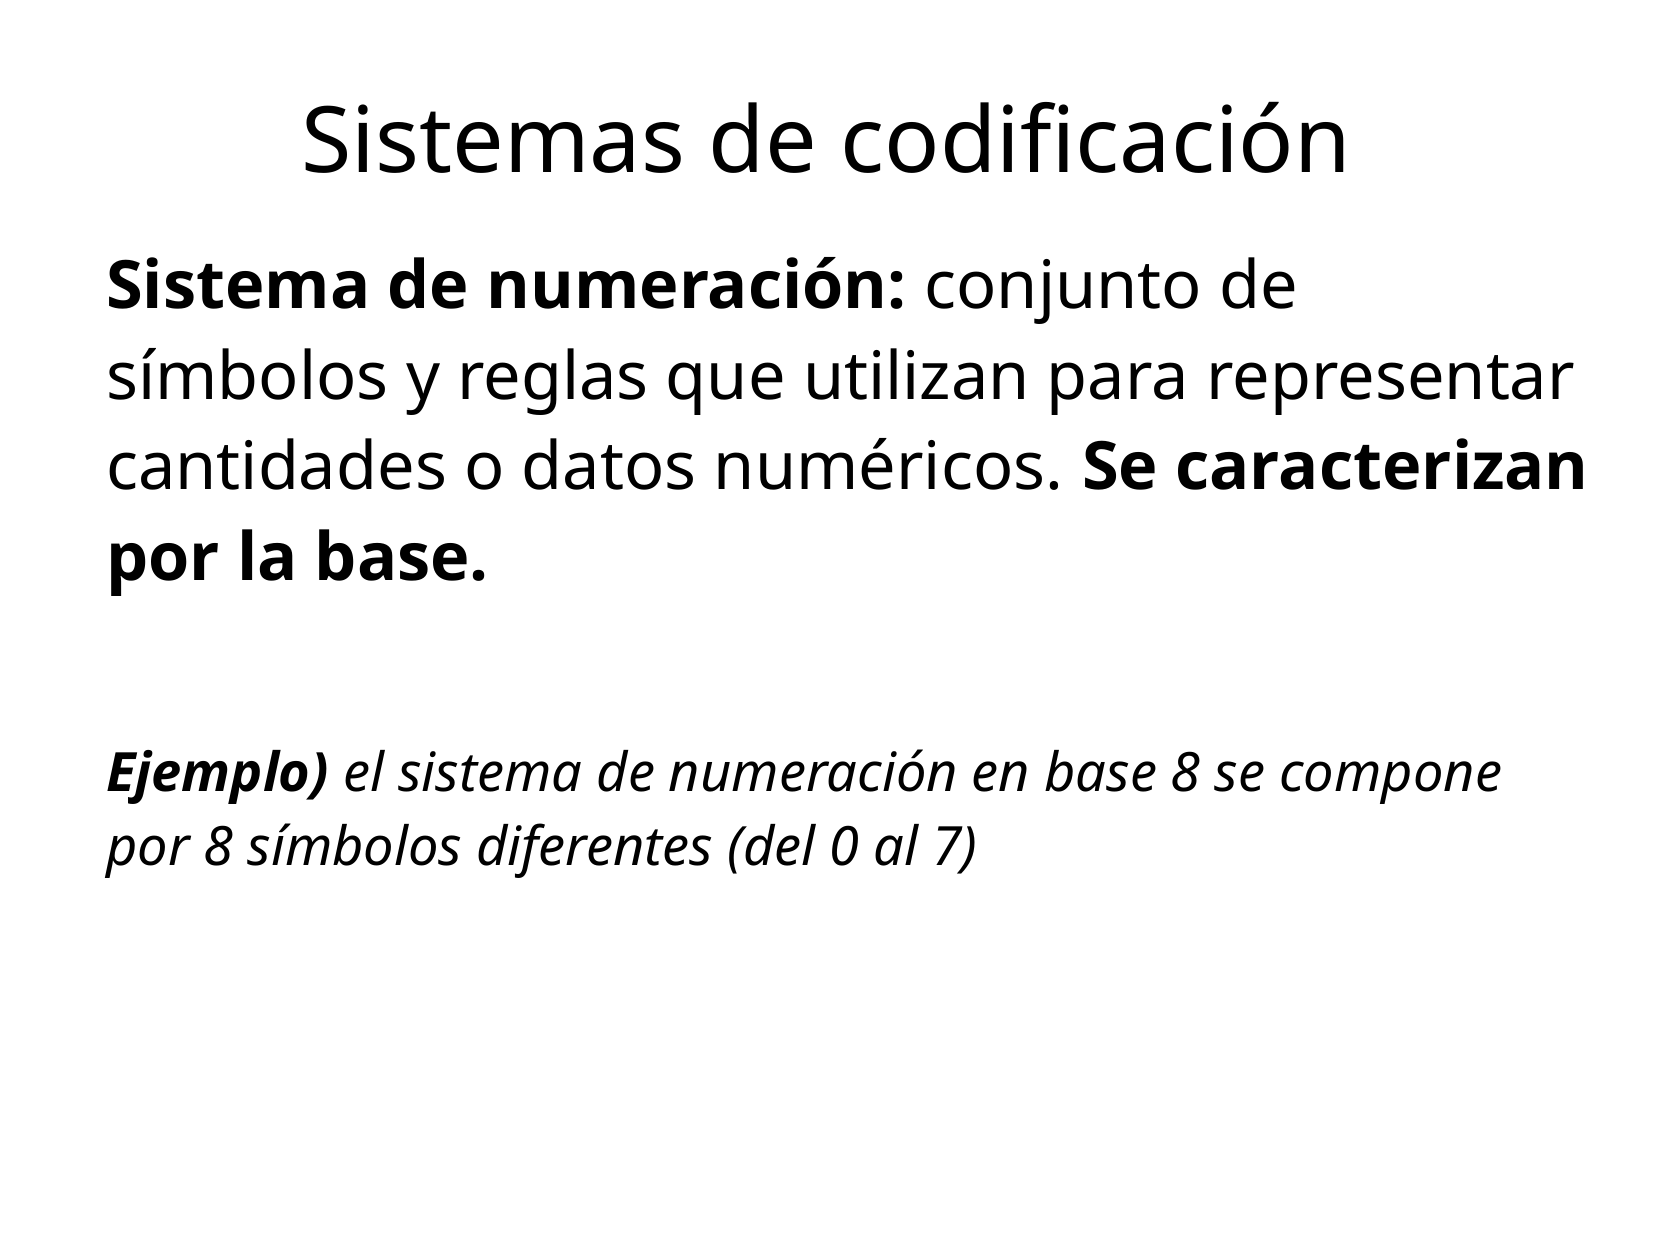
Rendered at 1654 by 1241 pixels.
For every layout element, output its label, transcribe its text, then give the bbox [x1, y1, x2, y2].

list Sistema de numeración: conjunto de símbolos y reglas que utilizan para representar cantidades o datos numéricos. Se caracterizan por la base. Ejemplo) el sistema de numeración en base 8 se compone por 8 símbolos diferentes (del 0 al 7) [106, 237, 1595, 957]
title Sistemas de codificación [82, 49, 1571, 225]
